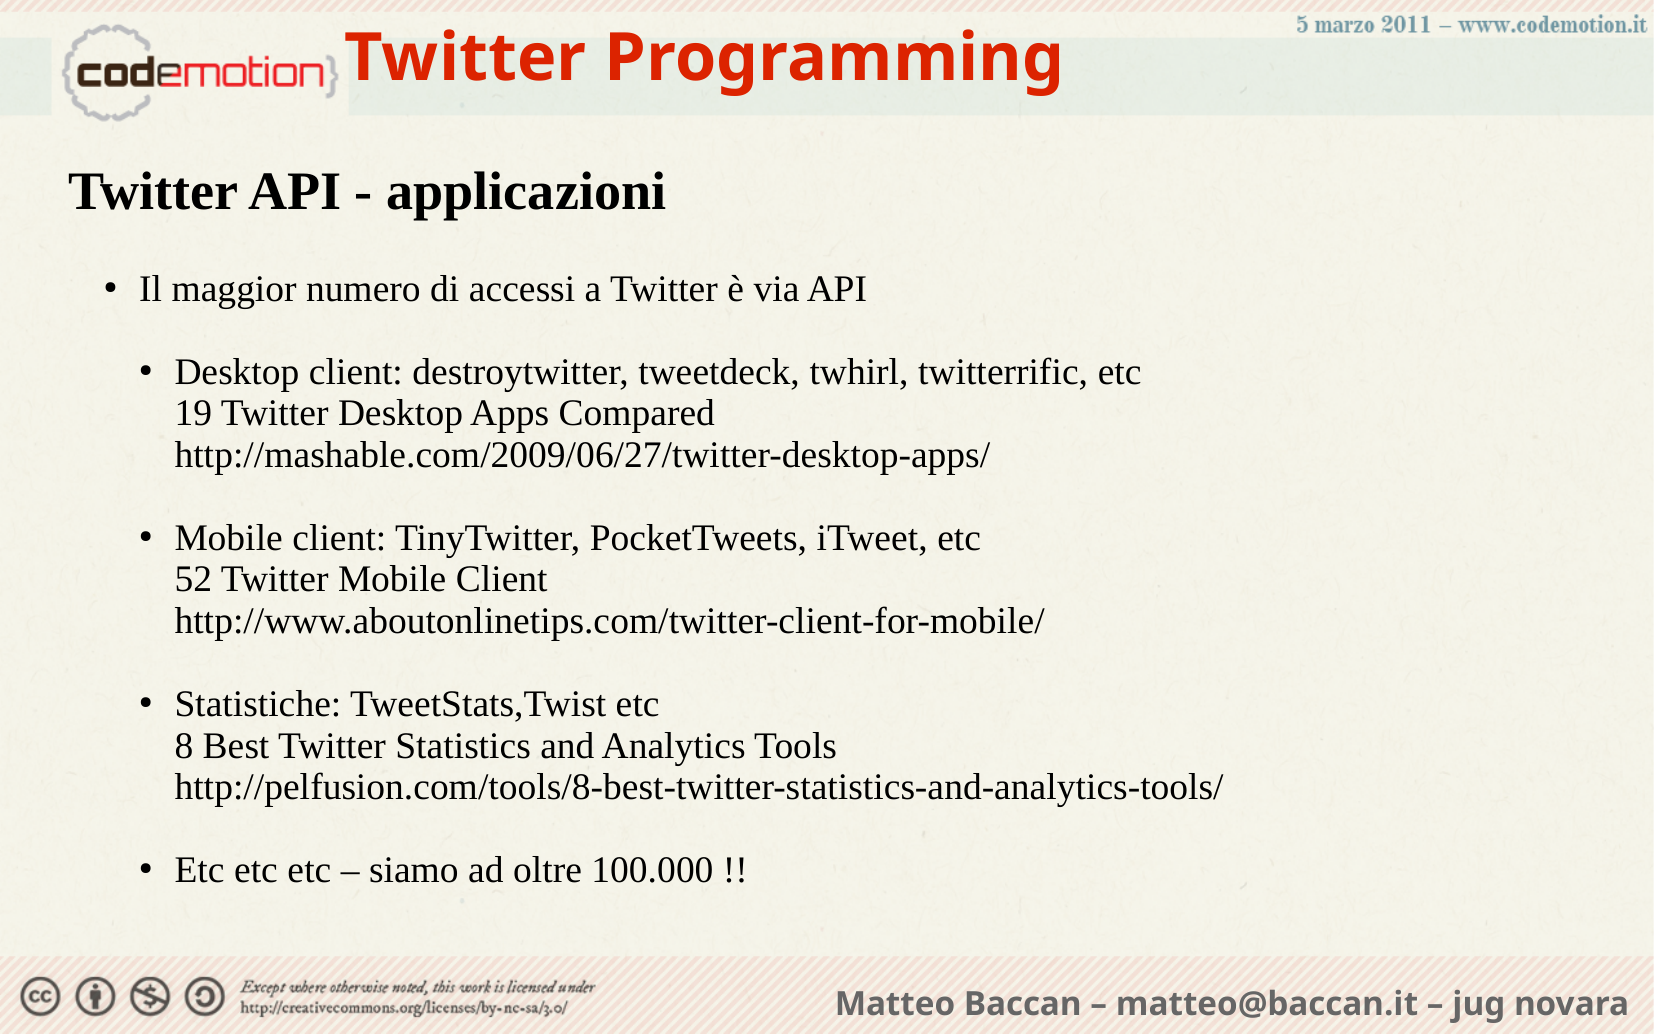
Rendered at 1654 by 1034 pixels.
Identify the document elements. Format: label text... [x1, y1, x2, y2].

picture [0, 0, 1654, 1034]
title Twitter Programming [344, 5, 1609, 103]
text_box Twitter API - applicazioni Il maggior numero di accessi a Twitter è via API Desktop client: destroytwitter, tweetdeck, twhirl, twitterrific, etc 19 Twitter Desktop Apps Compared http://mashable.com/2009/06/27/twitter-desktop-apps/ Mobile client: TinyTwitter, PocketTweets, iTweet, etc 52 Twitter Mobile Client http://www.aboutonlinetips.com/twitter-client-for-mobile/ Statistiche: TweetStats,Twist etc 8 Best Twitter Statistics and Analytics Tools http://pelfusion.com/tools/8-best-twitter-statistics-and-analytics-tools/ Etc etc etc – siamo ad oltre 100.000 !! [53, 154, 1465, 963]
